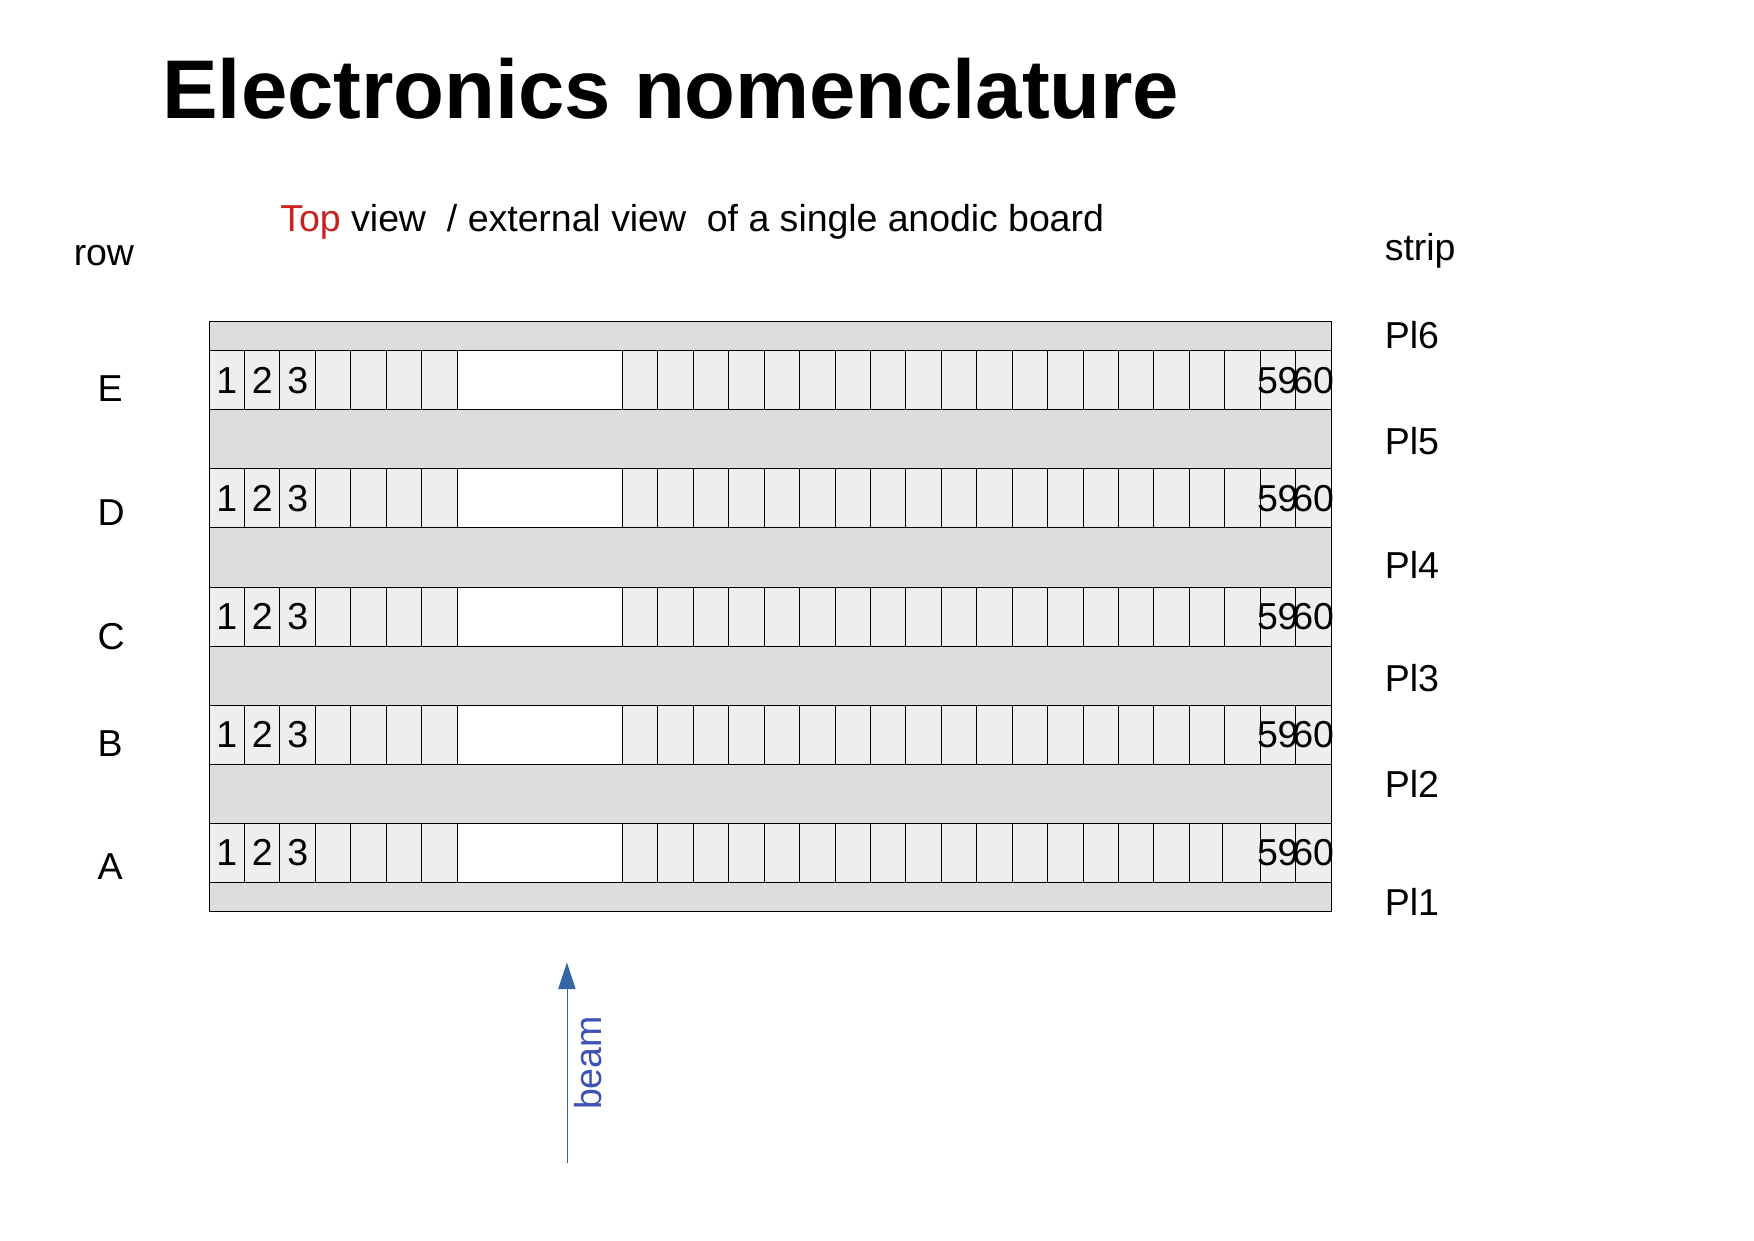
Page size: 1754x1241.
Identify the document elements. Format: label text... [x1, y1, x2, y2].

text_box 59 [1282, 488, 1292, 500]
text_box 1 [209, 824, 244, 883]
text_box 60 [1295, 587, 1332, 647]
text_box 60 [1295, 705, 1332, 765]
text_box 2 [244, 587, 279, 647]
text_box 2 [244, 350, 279, 410]
text_box Electronics nomenclature [147, 35, 1754, 144]
text_box 59 [1260, 705, 1295, 765]
text_box 1 [209, 587, 244, 647]
text_box A [82, 838, 160, 945]
text_box 59 [1260, 615, 1273, 627]
text_box 60 [1298, 497, 1308, 509]
text_box B [82, 715, 160, 821]
text_box 60 [1295, 468, 1332, 528]
text_box 60 [1295, 350, 1332, 410]
text_box 59 [1282, 370, 1292, 382]
text_box Pl6 [1370, 307, 1489, 414]
text_box 1 [209, 350, 244, 410]
text_box 1 [209, 705, 244, 765]
text_box Pl5 [1370, 414, 1489, 520]
text_box 60 [1295, 824, 1332, 883]
text_box 60 [1318, 606, 1329, 627]
text_box 59 [1282, 606, 1292, 618]
text_box 60 [1298, 733, 1308, 745]
text_box D [82, 484, 160, 591]
text_box E [82, 360, 160, 467]
text_box C [82, 608, 160, 715]
text_box 59 [1260, 733, 1273, 745]
text_box 60 [1318, 724, 1329, 745]
text_box 59 [1282, 842, 1292, 854]
text_box 59 [1260, 497, 1273, 509]
text_box 3 [279, 350, 315, 410]
text_box 59 [1260, 824, 1295, 883]
text_box [209, 321, 1332, 912]
text_box Top view / external view of a single anodic board [265, 190, 1306, 290]
text_box 3 [279, 587, 315, 647]
text_box row [59, 224, 195, 325]
text_box 60 [1298, 615, 1308, 627]
text_box 60 [1298, 379, 1308, 391]
text_box 2 [244, 705, 279, 765]
text_box 3 [279, 468, 315, 528]
text_box 60 [1298, 851, 1308, 863]
text_box 60 [1318, 370, 1329, 391]
text_box 59 [1260, 379, 1273, 391]
text_box Pl3 [1370, 649, 1489, 756]
text_box Pl2 [1370, 756, 1489, 863]
text_box 2 [244, 468, 279, 528]
text_box 3 [279, 705, 315, 765]
text_box 59 [1260, 468, 1295, 528]
text_box 59 [1260, 587, 1295, 647]
text_box 1 [209, 468, 244, 528]
text_box 59 [1282, 724, 1292, 736]
text_box strip [1370, 218, 1536, 278]
text_box Pl4 [1370, 537, 1489, 644]
text_box 2 [244, 824, 279, 883]
text_box 60 [1318, 488, 1329, 509]
text_box 59 [1260, 851, 1273, 863]
text_box 3 [279, 824, 315, 883]
text_box 60 [1318, 842, 1329, 863]
text_box Pl1 [1370, 874, 1489, 981]
text_box 59 [1260, 350, 1295, 410]
